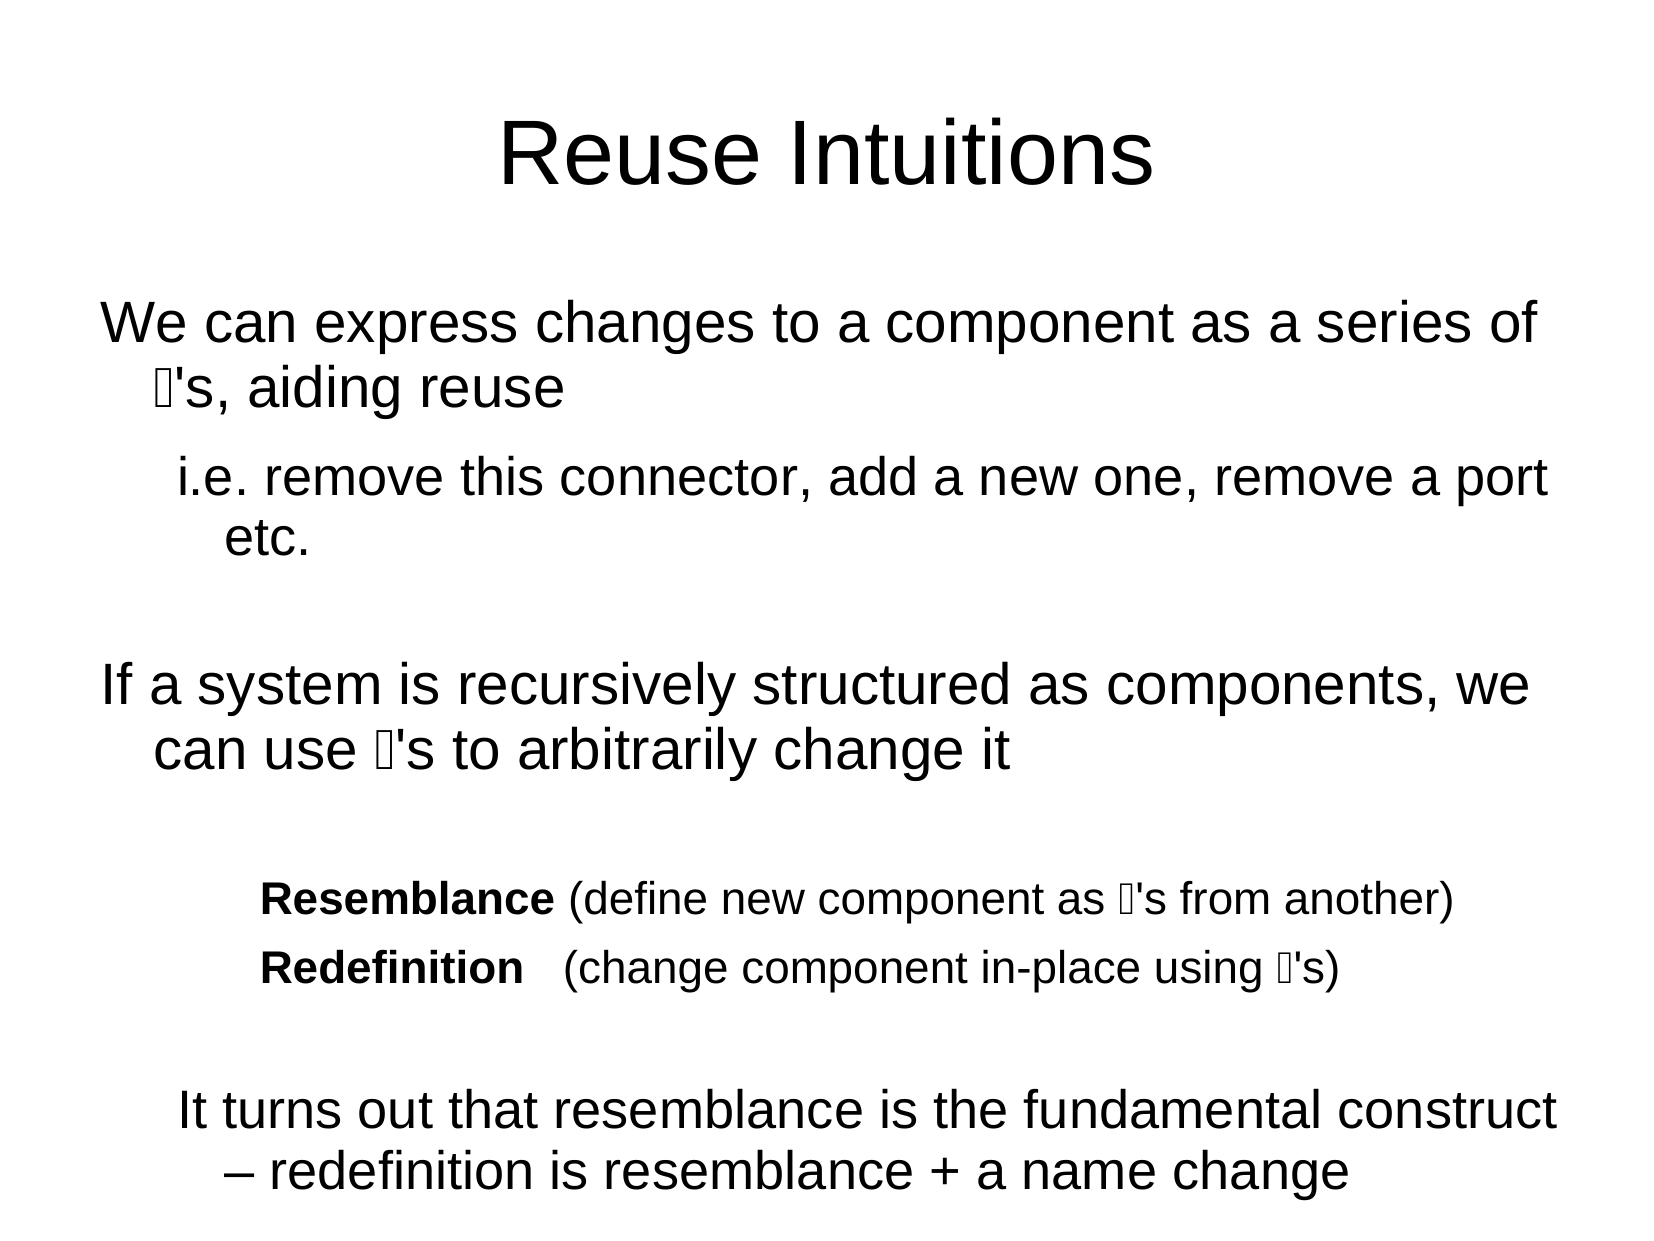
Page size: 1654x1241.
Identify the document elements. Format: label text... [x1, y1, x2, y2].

title Reuse Intuitions [82, 56, 1571, 250]
list We can express changes to a component as a series of 's, aiding reuse i.e. remove this connector, add a new one, remove a port etc. If a system is recursively structured as components, we can use 's to arbitrarily change it Resemblance (define new component as 's from another) Redefinition (change component in-place using 's) It turns out that resemblance is the fundamental construct – redefinition is resemblance + a name change [82, 290, 1571, 1201]
